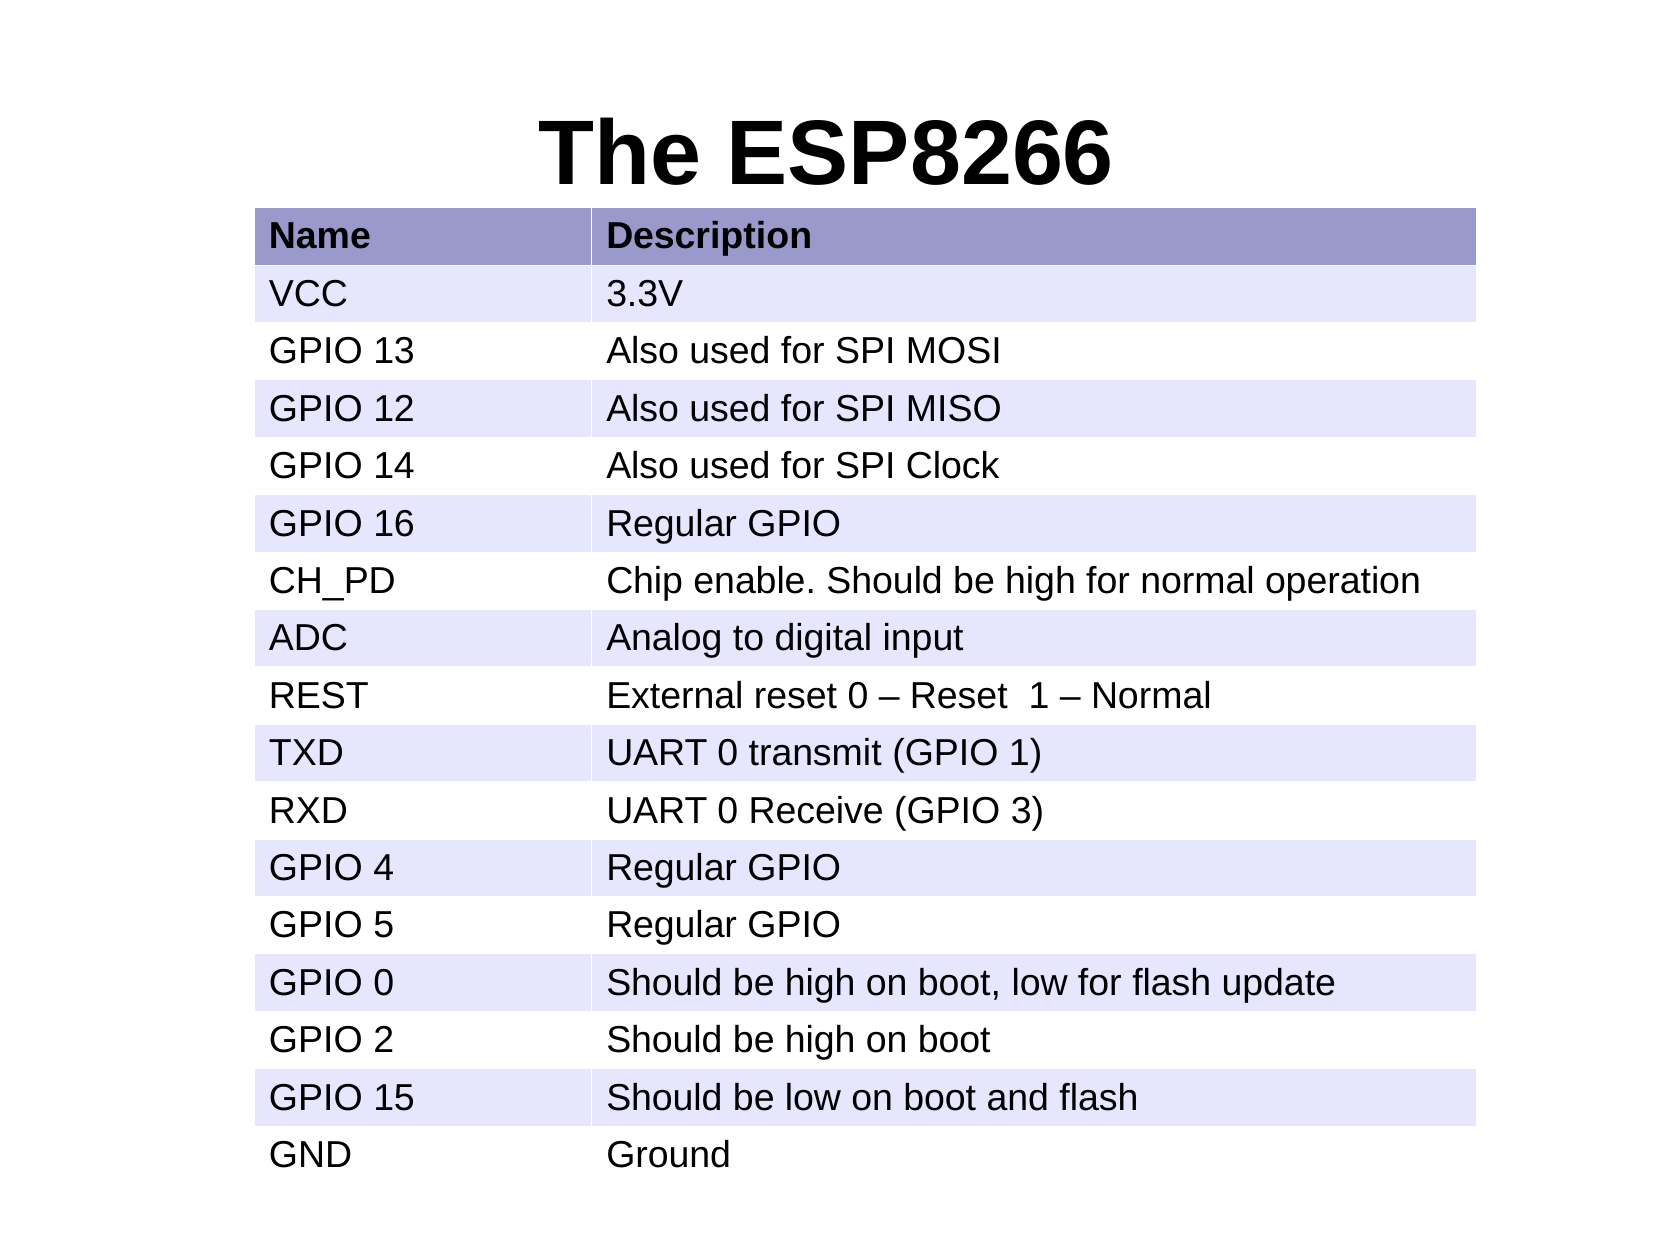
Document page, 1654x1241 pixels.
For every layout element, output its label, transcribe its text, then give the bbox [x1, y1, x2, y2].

table_cell Regular GPIO [592, 897, 1476, 953]
table_cell Regular GPIO [592, 840, 1476, 896]
table_cell VCC [255, 266, 591, 322]
table_cell Also used for SPI Clock [592, 438, 1476, 494]
table_cell Should be low on boot and flash [592, 1069, 1476, 1126]
table_cell 3.3V [592, 266, 1476, 322]
table_cell GPIO 14 [255, 438, 591, 494]
table_cell ADC [255, 610, 591, 666]
table_cell GPIO 5 [255, 897, 591, 953]
table_cell TXD [255, 725, 591, 781]
table_header Name [255, 208, 591, 265]
table_cell GND [255, 1127, 591, 1183]
table_cell GPIO 12 [255, 380, 591, 437]
table_cell Regular GPIO [592, 495, 1476, 552]
table_cell Also used for SPI MISO [592, 380, 1476, 437]
table_cell UART 0 Receive (GPIO 3) [592, 782, 1476, 839]
table_cell Chip enable. Should be high for normal operation [592, 553, 1476, 609]
table_cell Also used for SPI MOSI [592, 323, 1476, 379]
table_cell GPIO 2 [255, 1012, 591, 1068]
table_cell External reset 0 – Reset 1 – Normal [592, 667, 1476, 724]
table_cell UART 0 transmit (GPIO 1) [592, 725, 1476, 781]
table_cell GPIO 4 [255, 840, 591, 896]
table_cell RXD [255, 782, 591, 839]
table_cell GPIO 0 [255, 954, 591, 1011]
title The ESP8266 [82, 49, 1571, 257]
table_cell Analog to digital input [592, 610, 1476, 666]
table_header Description [592, 208, 1476, 265]
table_cell GPIO 16 [255, 495, 591, 552]
table_cell Ground [592, 1127, 1476, 1183]
table_cell GPIO 15 [255, 1069, 591, 1126]
table_cell Should be high on boot, low for flash update [592, 954, 1476, 1011]
table_cell Should be high on boot [592, 1012, 1476, 1068]
table_cell CH_PD [255, 553, 591, 609]
table_cell REST [255, 667, 591, 724]
table_cell GPIO 13 [255, 323, 591, 379]
